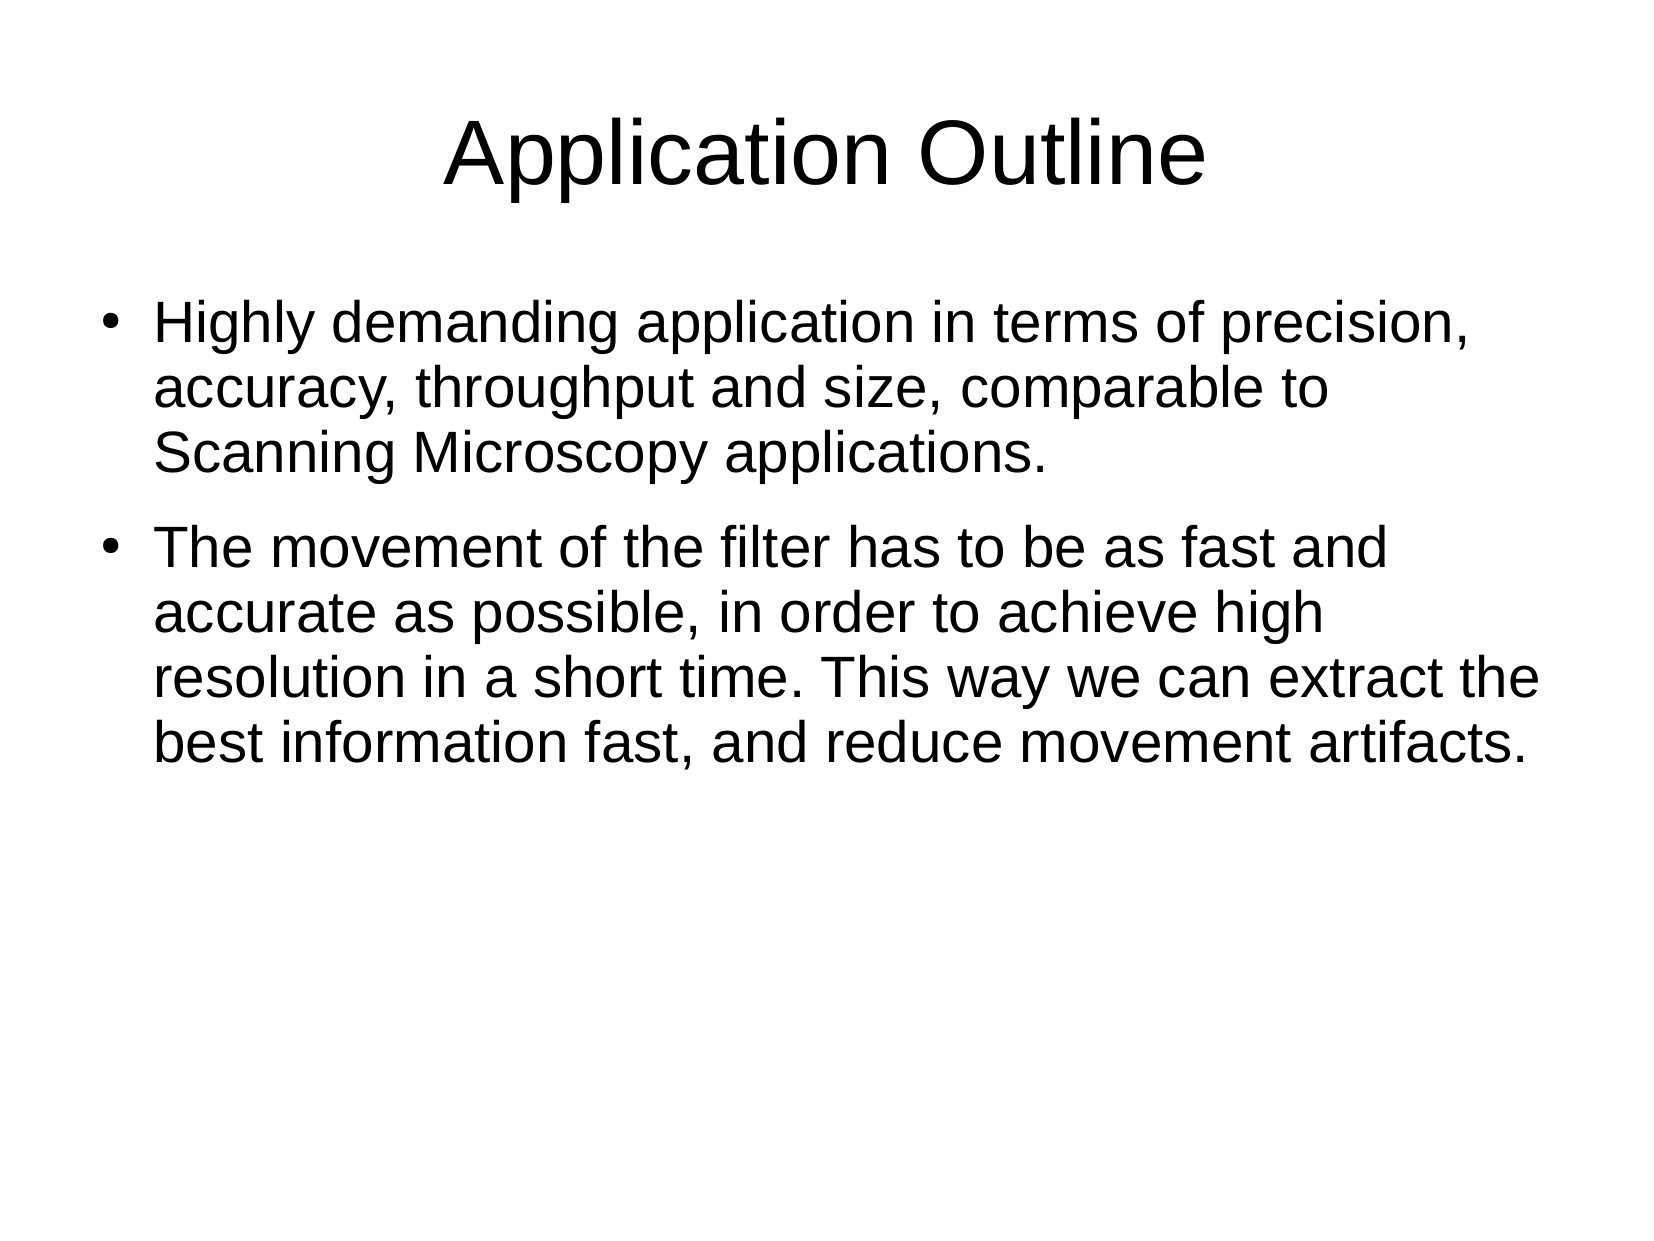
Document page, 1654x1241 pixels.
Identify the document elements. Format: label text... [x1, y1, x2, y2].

list Highly demanding application in terms of precision, accuracy, throughput and size, comparable to Scanning Microscopy applications. The movement of the filter has to be as fast and accurate as possible, in order to achieve high resolution in a short time. This way we can extract the best information fast, and reduce movement artifacts. [82, 290, 1571, 1010]
title Application Outline [82, 49, 1571, 257]
